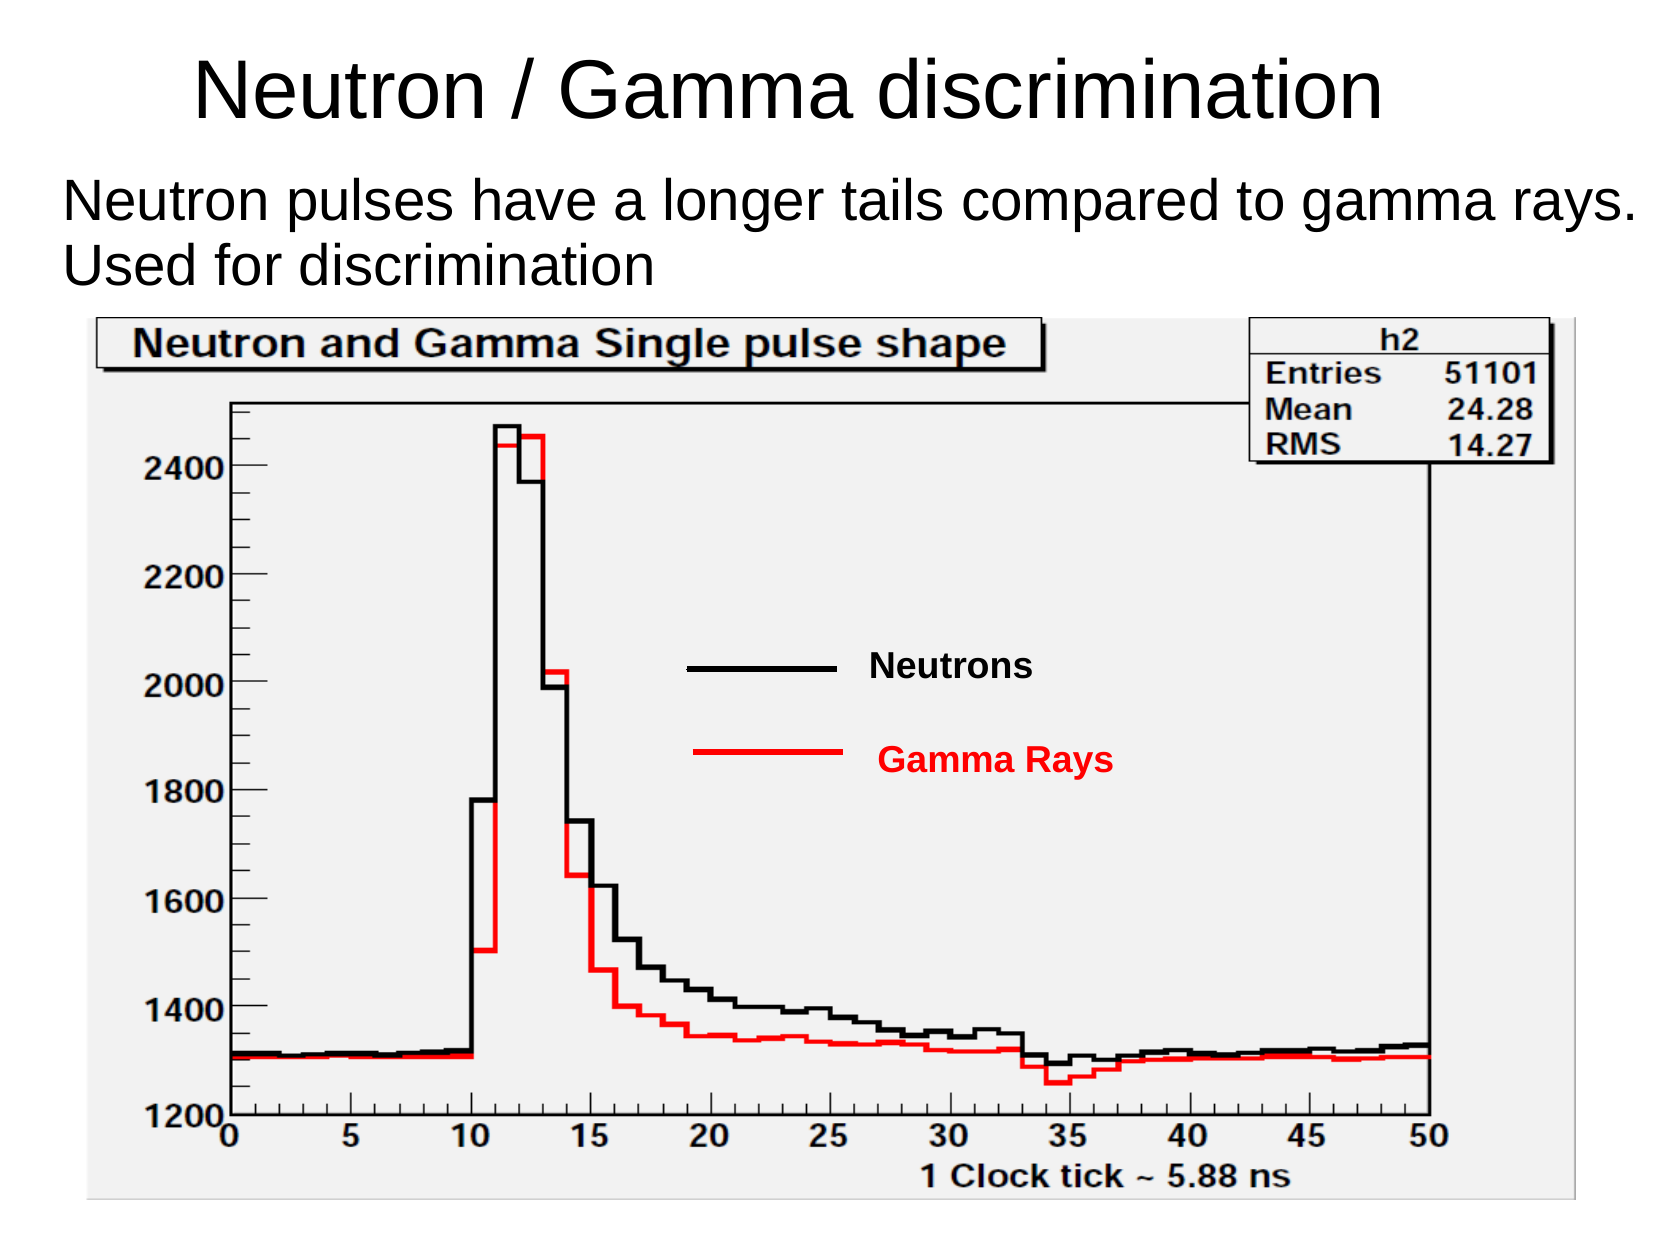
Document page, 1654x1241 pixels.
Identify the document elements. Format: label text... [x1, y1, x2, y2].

text_box Neutrons [854, 637, 1049, 695]
text_box Neutron / Gamma discrimination [177, 36, 1654, 149]
text_box Gamma Rays [862, 730, 1130, 788]
picture [82, 317, 1576, 1201]
text_box Neutron pulses have a longer tails compared to gamma rays. Used for discrimination [47, 160, 1654, 305]
